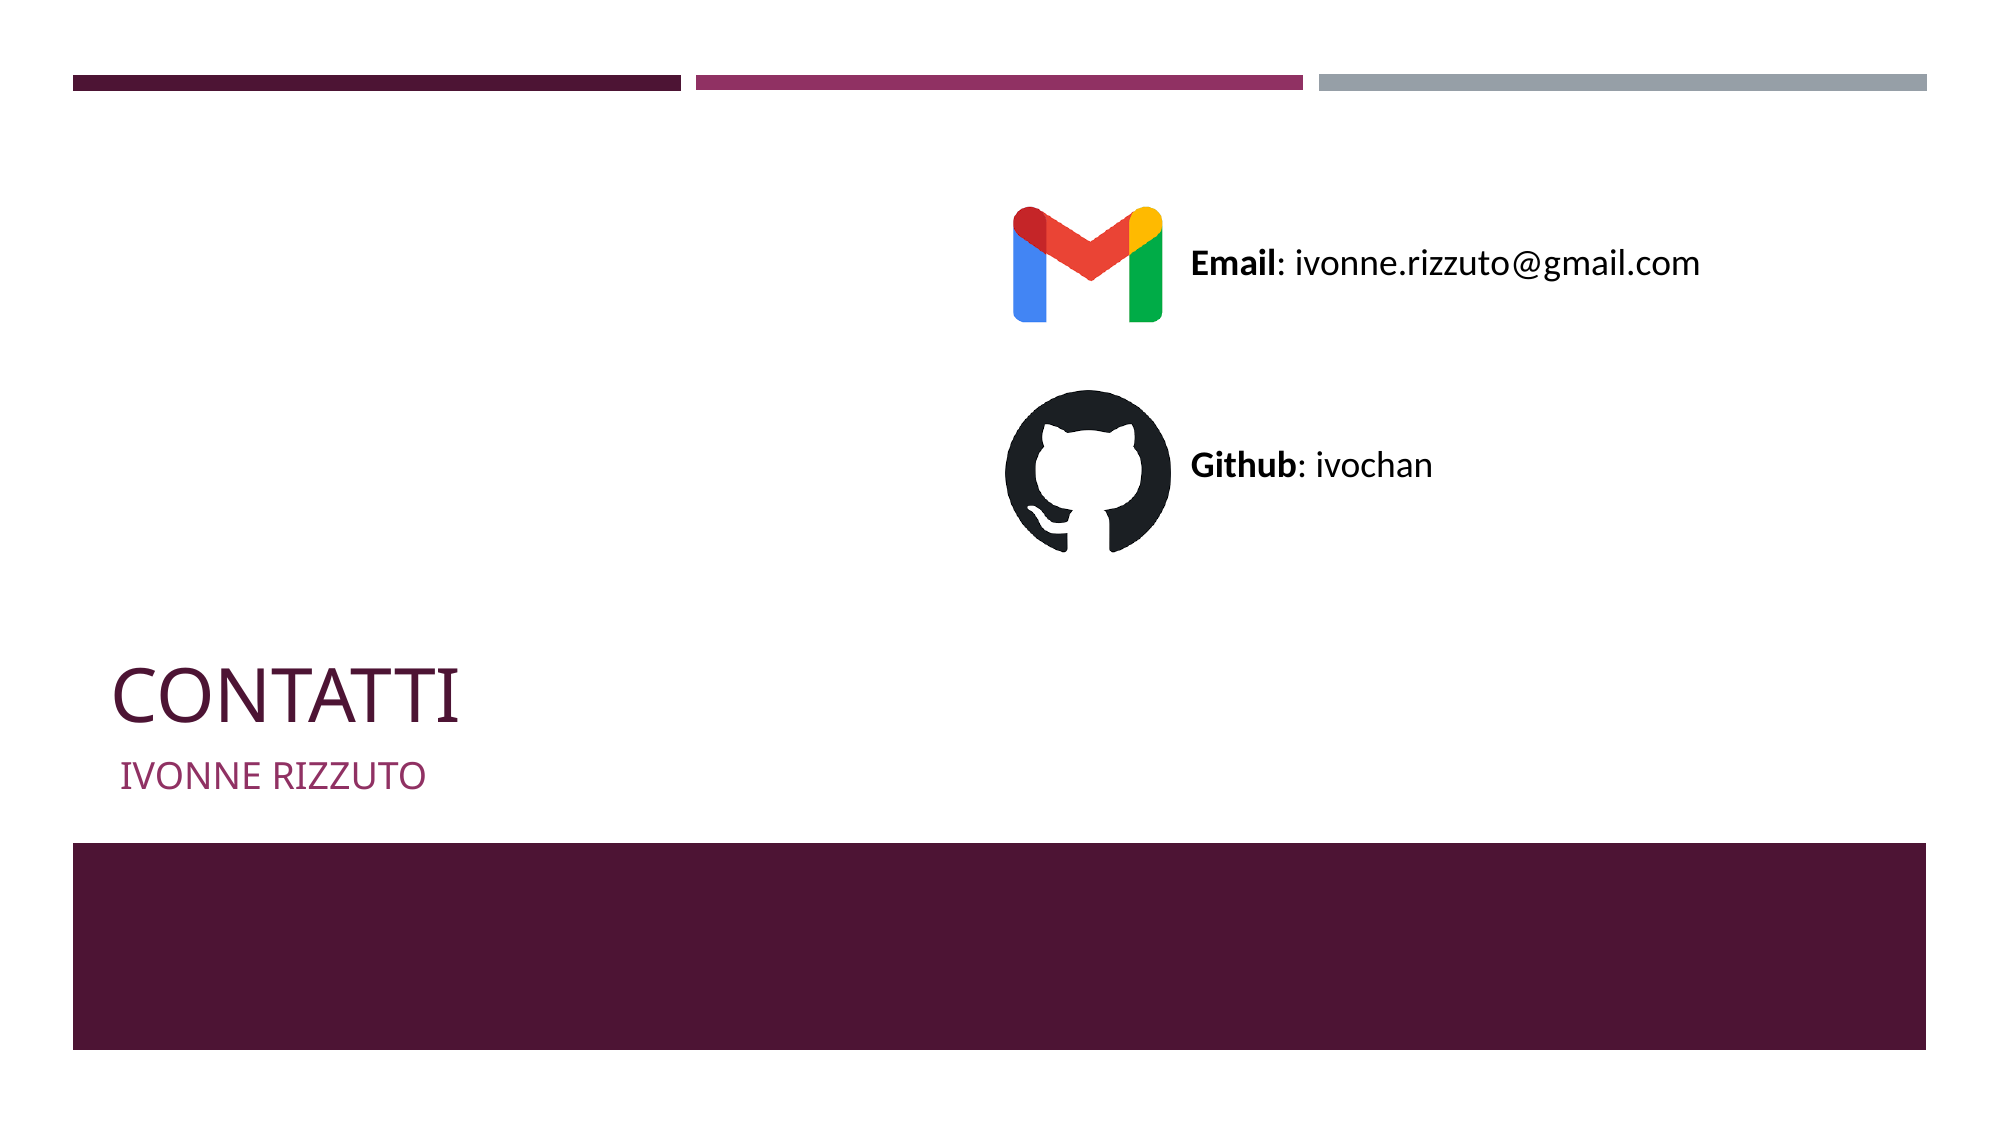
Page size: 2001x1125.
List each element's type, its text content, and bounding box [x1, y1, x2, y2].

text_box Email: ivonne.rizzuto@gmail.com [1175, 230, 1797, 292]
text_box Github: ivochan [1175, 432, 1566, 494]
picture [999, 176, 1176, 352]
list Ivonne rizzuto [95, 739, 1905, 839]
picture [1005, 390, 1171, 556]
title contatti [95, 595, 1905, 737]
